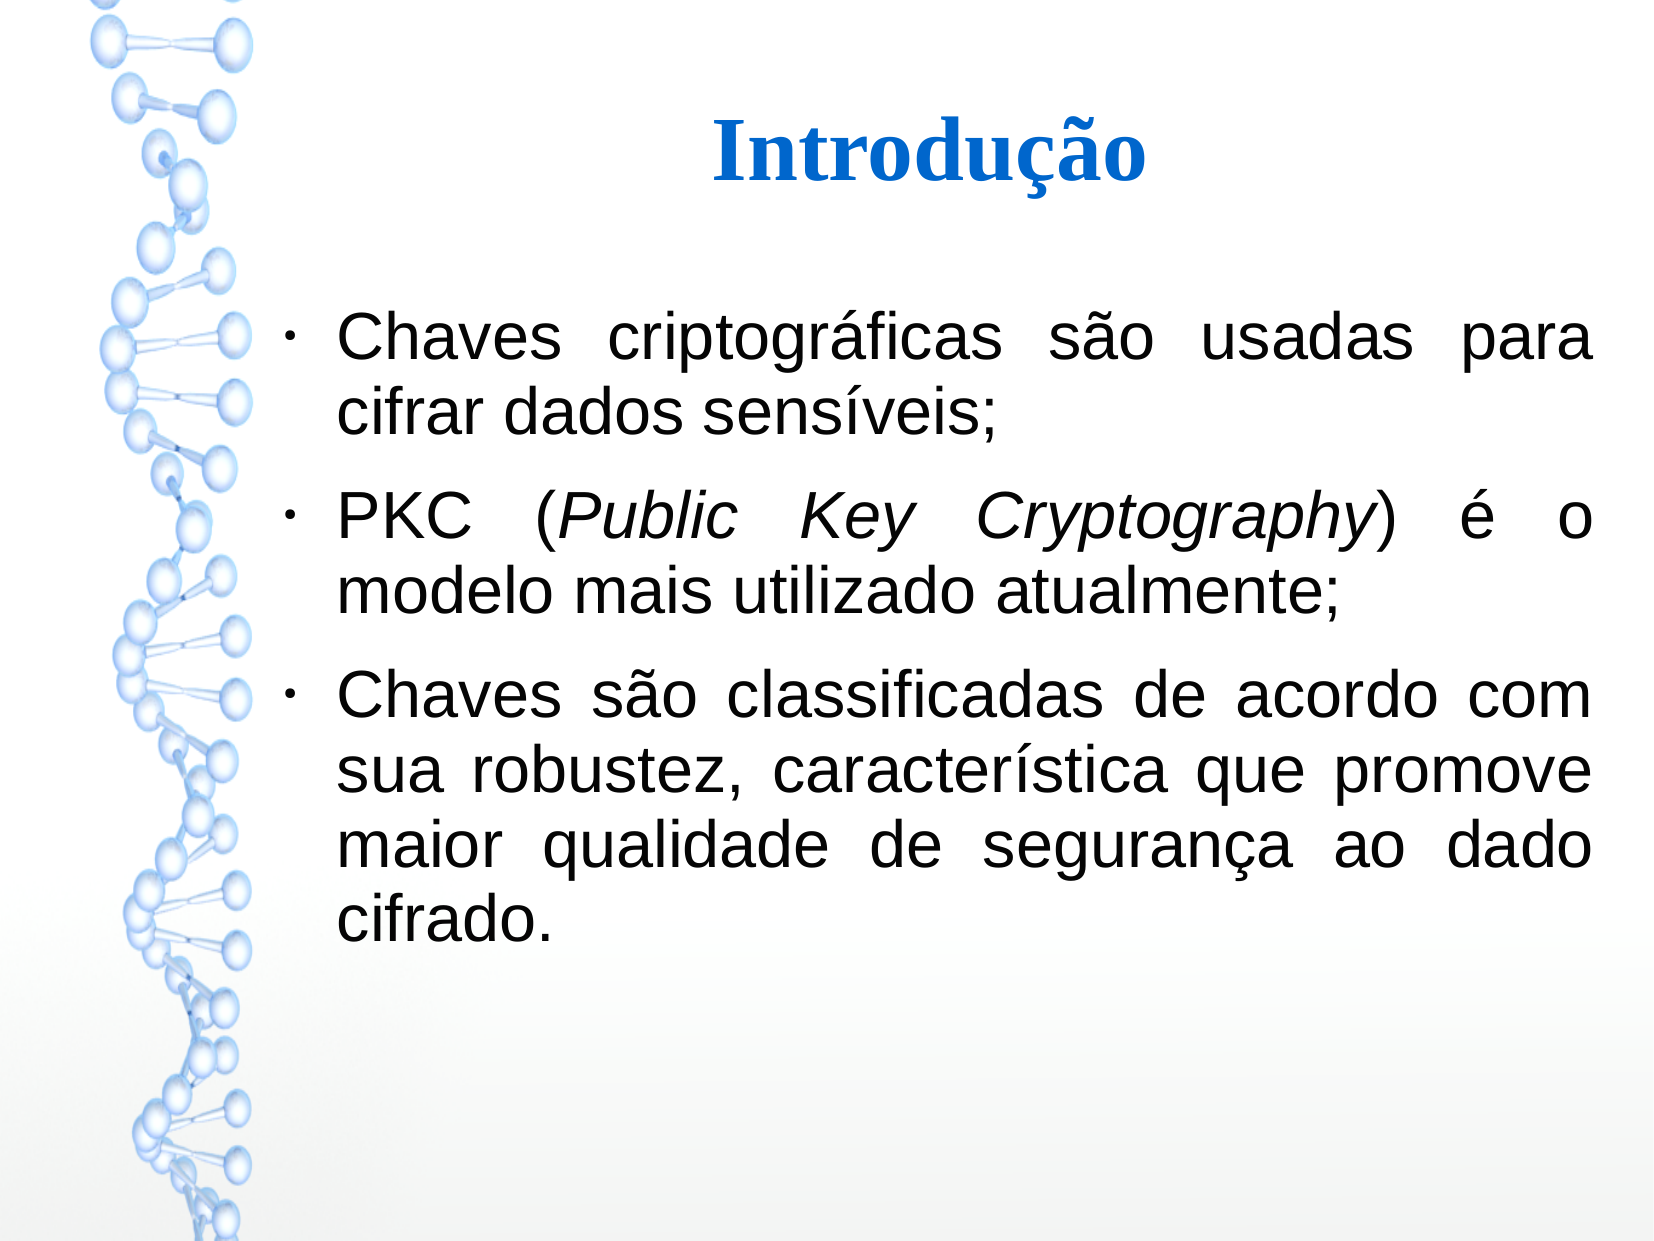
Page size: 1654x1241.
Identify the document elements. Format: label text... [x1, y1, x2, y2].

picture [0, 0, 1654, 1241]
list Chaves criptográficas são usadas para cifrar dados sensíveis; PKC (Public Key Cryptography) é o modelo mais utilizado atualmente; Chaves são classificadas de acordo com sua robustez, característica que promove maior qualidade de segurança ao dado cifrado. [265, 299, 1595, 1019]
title Introdução [265, 47, 1595, 252]
